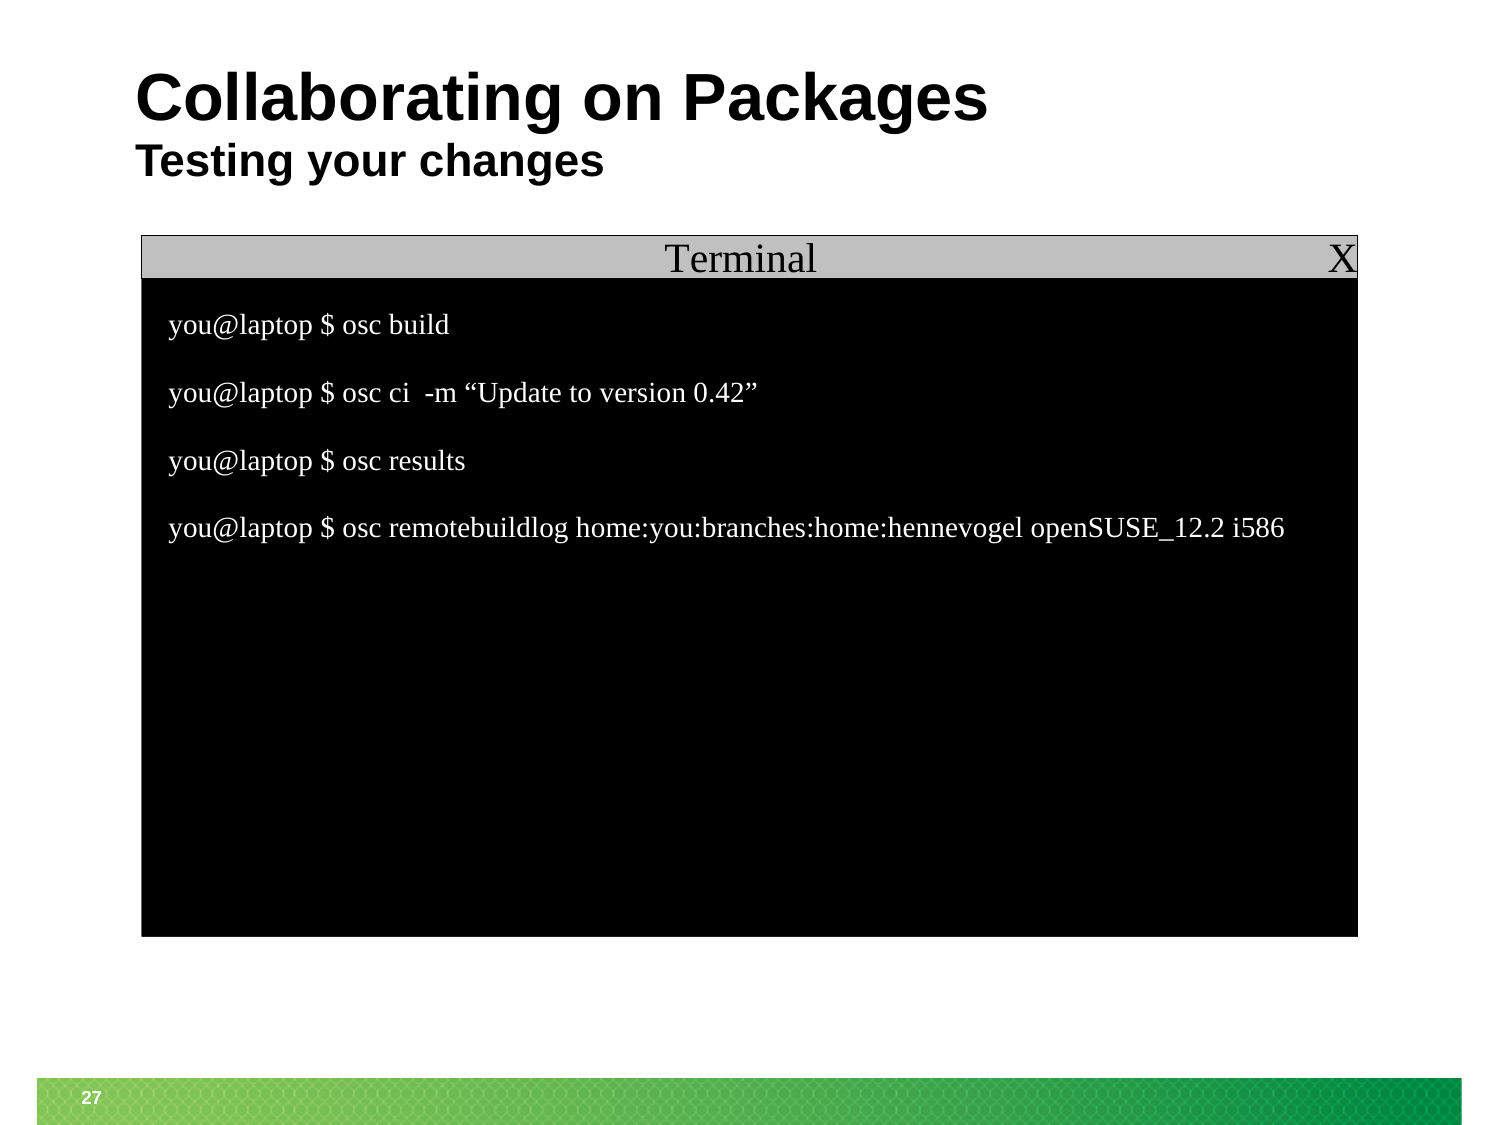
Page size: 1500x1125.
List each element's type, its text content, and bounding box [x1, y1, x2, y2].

text_box Terminal X [141, 235, 1358, 278]
text_box you@laptop $ osc build you@laptop $ osc ci -m “Update to version 0.42” you@laptop $ osc results you@laptop $ osc remotebuildlog home:you:branches:home:hennevogel openSUSE_12.2 i586 [168, 307, 1335, 919]
text_box [141, 278, 1358, 937]
title Collaborating on Packages Testing your changes [135, 41, 1372, 204]
picture [36, 1078, 1462, 1125]
